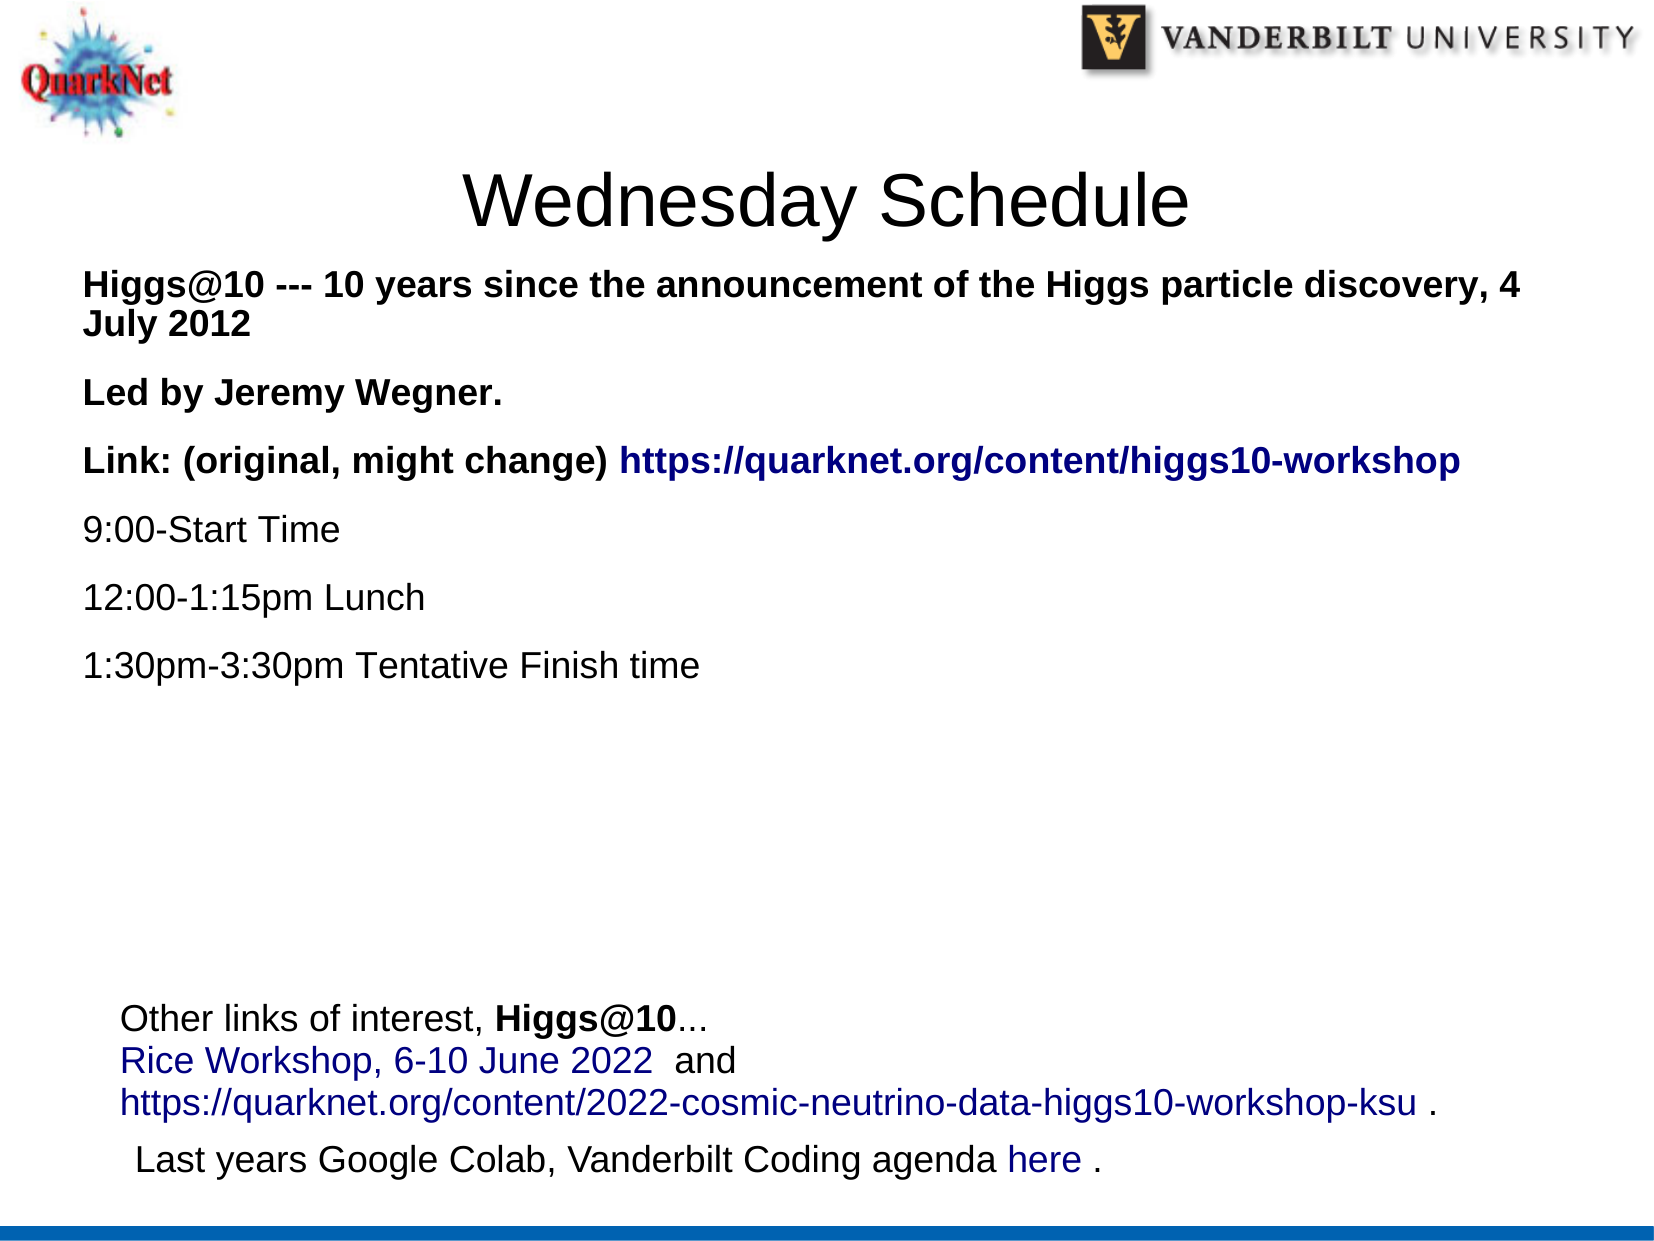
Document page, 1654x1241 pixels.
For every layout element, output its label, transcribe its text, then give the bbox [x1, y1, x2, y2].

list Higgs@10 --- 10 years since the announcement of the Higgs particle discovery, 4 July 2012 Led by Jeremy Wegner. Link: (original, might change) https://quarknet.org/content/higgs10-workshop 9:00-Start Time 12:00-1:15pm Lunch 1:30pm-3:30pm Tentative Finish time [82, 266, 1571, 901]
text_box Last years Google Colab, Vanderbilt Coding agenda here . [120, 1131, 1118, 1189]
picture [1078, 1, 1649, 85]
picture [4, 1, 188, 152]
text_box Other links of interest, Higgs@10... Rice Workshop, 6-10 June 2022 and https://quarknet.org/content/2022-cosmic-neutrino-data-higgs10-workshop-ksu . [105, 990, 1576, 1131]
title Wednesday Schedule [121, 118, 1534, 266]
